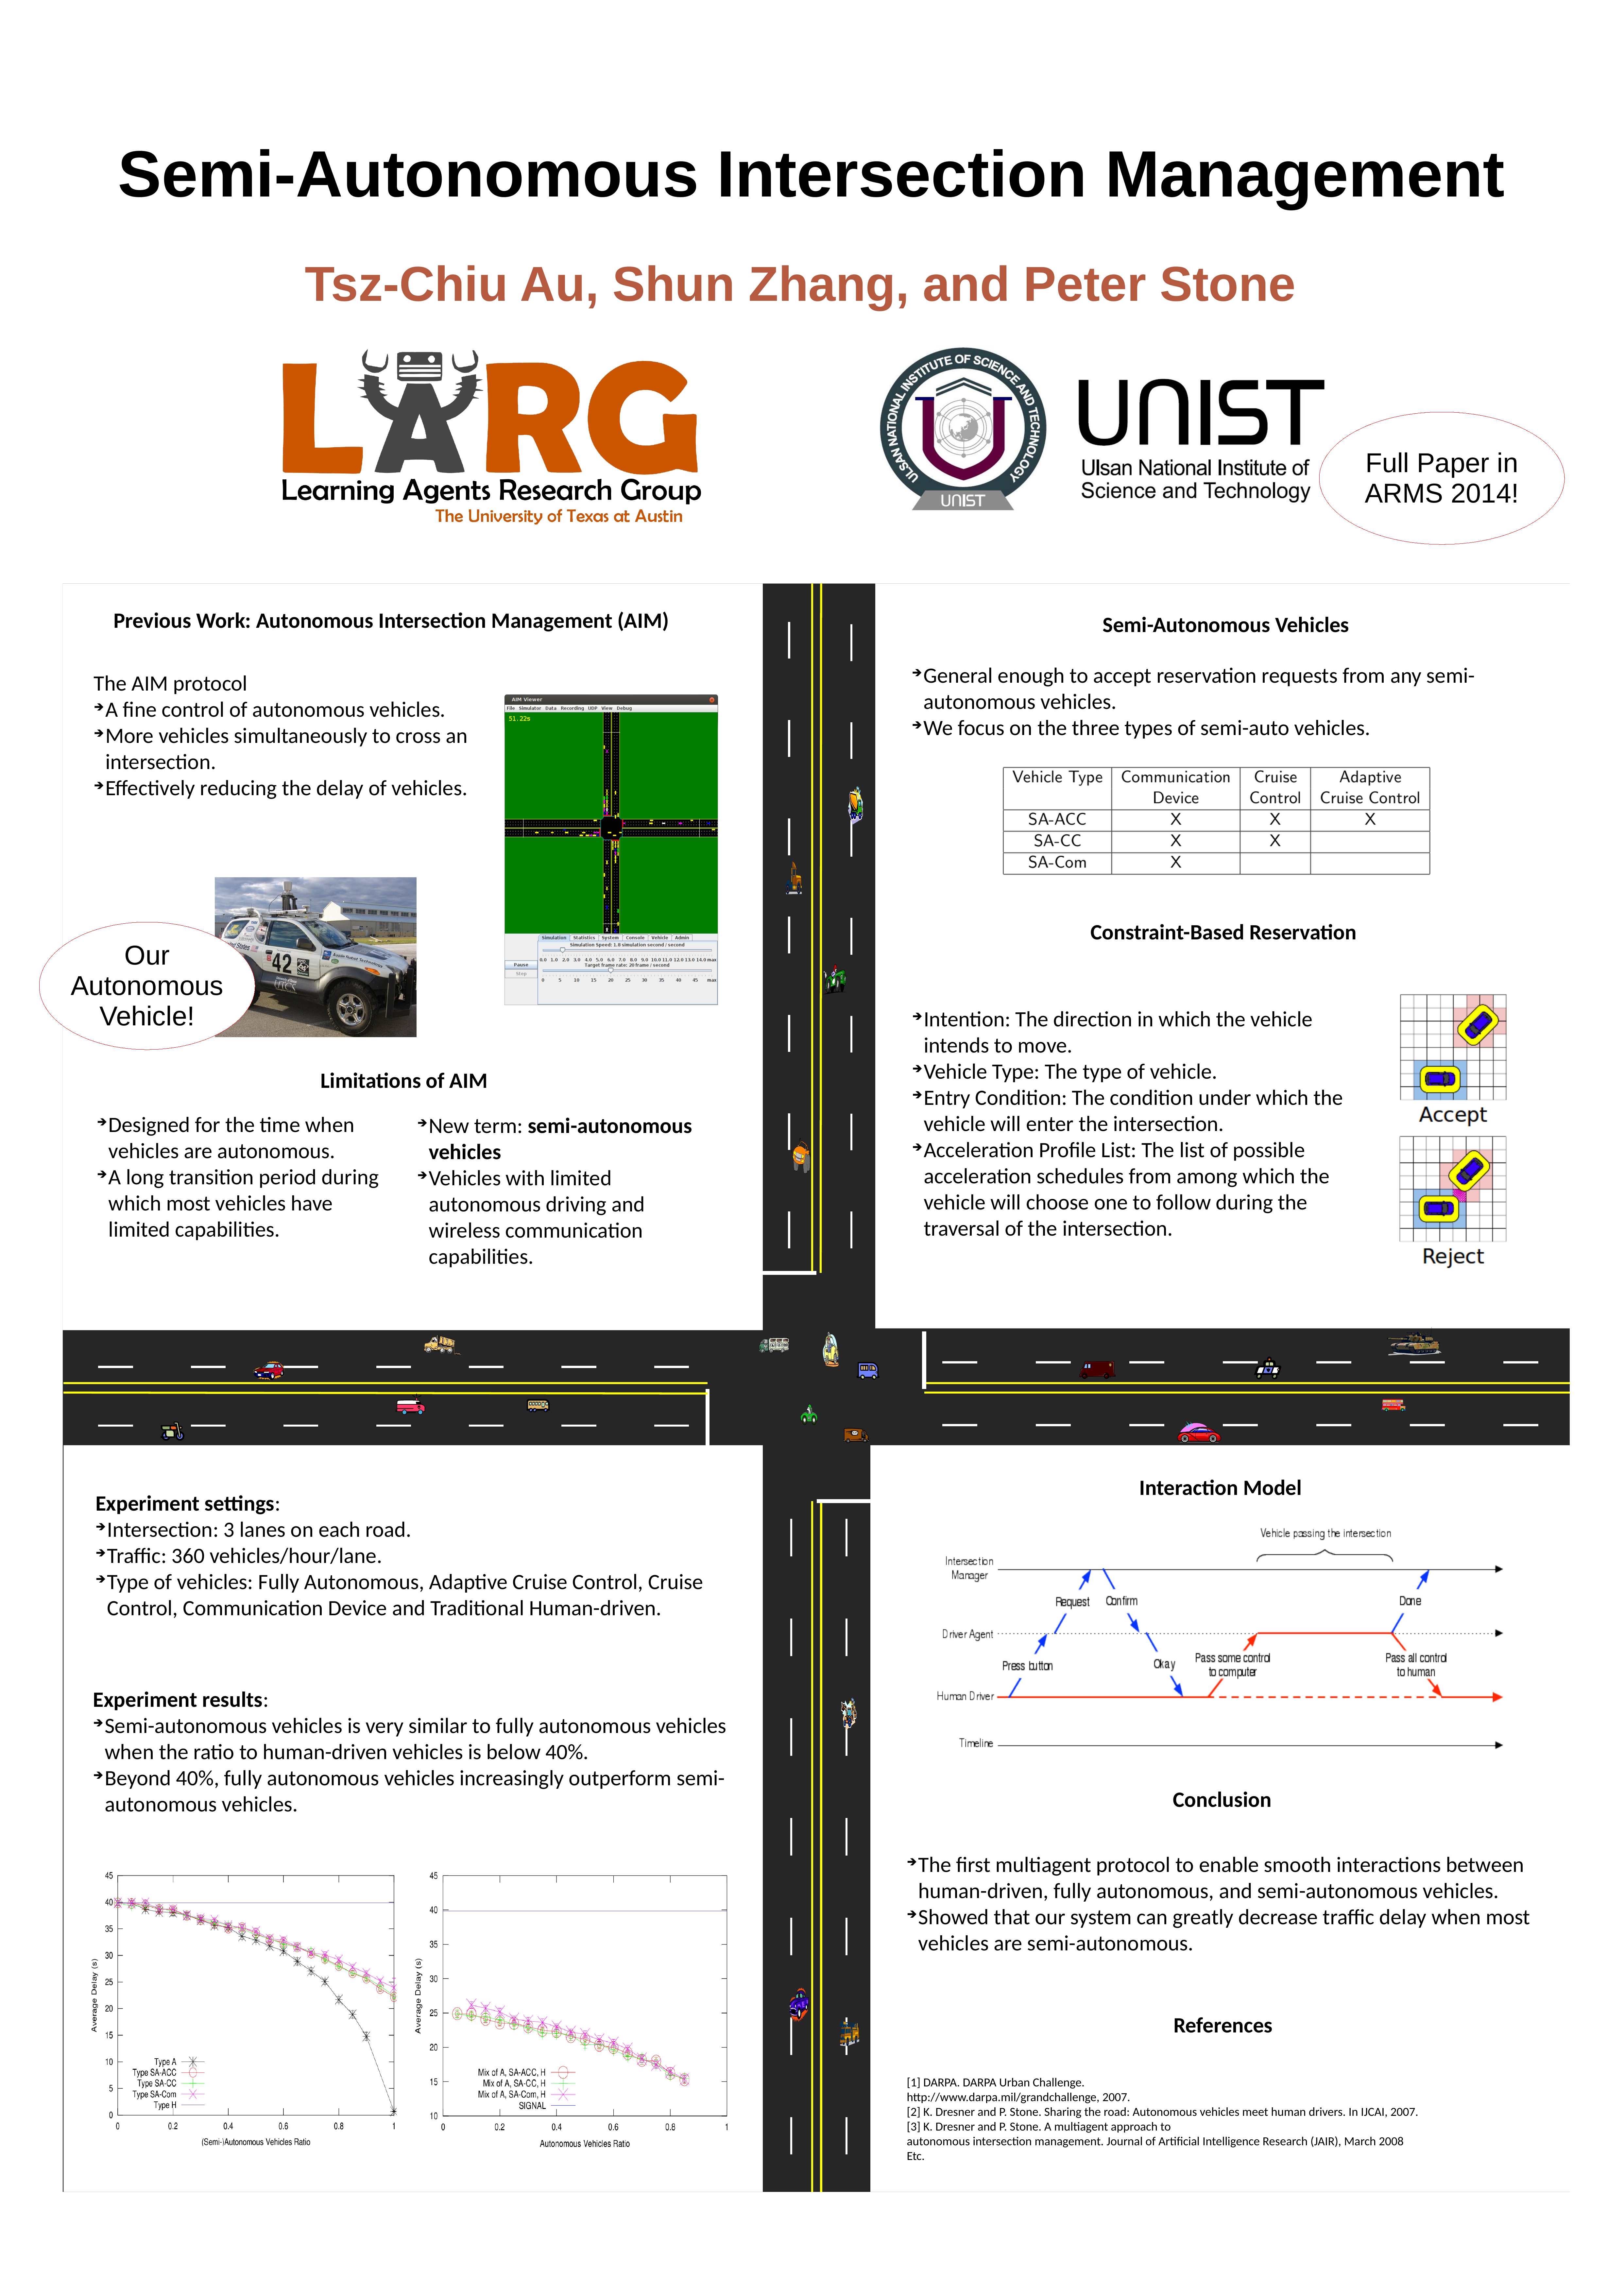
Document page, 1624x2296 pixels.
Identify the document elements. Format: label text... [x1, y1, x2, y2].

picture [1387, 1327, 1442, 1356]
picture [872, 346, 1332, 515]
text_box Full Paper in ARMS 2014! [1319, 412, 1565, 545]
picture [161, 1421, 184, 1441]
picture [1254, 1356, 1282, 1379]
picture [1381, 1399, 1406, 1413]
text_box Experiment settings: Intersection: 3 lanes on each road. Traffic: 360 vehicles/hour/lane. Type of vehicles: Fully Autonomous, Adaptive Cruise Control, Cruise Control, Communication Device and Traditional Human-driven. [91, 1451, 749, 1657]
picture [823, 963, 846, 995]
picture [526, 1399, 550, 1413]
text_box Conclusion [900, 1783, 1545, 1819]
picture [856, 1362, 880, 1380]
picture [933, 1520, 1517, 1756]
picture [1177, 1420, 1223, 1443]
picture [73, 1853, 763, 2151]
text_box General enough to accept reservation requests from any semi-autonomous vehicles. We focus on the three types of semi-auto vehicles. [907, 644, 1570, 757]
text_box Our Autonomous Vehicle! [39, 922, 255, 1050]
picture [1393, 985, 1516, 1274]
text_box Interaction Model [921, 1471, 1520, 1507]
text_box Intention: The direction in which the vehicle intends to move. Vehicle Type: The type of vehicle. Entry Condition: The condition under which the vehicle will enter the intersection. Acceleration Profile List: The list of possible acceleration schedules from among which the vehicle will choose one to follow during the traversal of the intersection. [907, 971, 1354, 1300]
text_box The AIM protocol A fine control of autonomous vehicles. More vehicles simultaneously to cross an intersection. Effectively reducing the delay of vehicles. [89, 666, 495, 832]
picture [789, 1987, 809, 2022]
picture [395, 1393, 426, 1415]
text_box Semi-Autonomous Vehicles [907, 608, 1545, 644]
text_box Previous Work: Autonomous Intersection Management (AIM) [95, 604, 688, 640]
picture [800, 1404, 818, 1425]
text_box Limitations of AIM [107, 1064, 701, 1100]
picture [423, 1335, 462, 1356]
picture [504, 694, 718, 1005]
picture [786, 858, 802, 894]
picture [758, 1337, 790, 1353]
picture [823, 1331, 839, 1367]
text_box Experiment results: Semi-autonomous vehicles is very similar to fully autonomous vehicles when the ratio to human-driven vehicles is below 40%. Beyond 40%, fully autonomous vehicles increasingly outperform semi-autonomous vehicles. [88, 1647, 746, 1854]
text_box [1] DARPA. DARPA Urban Challenge. http://www.darpa.mil/grandchallenge, 2007. [2] K. Dresner and P. Stone. Sharing the road: Autonomous vehicles meet human drivers. In IJCAI, 2007. [3] K. Dresner and P. Stone. A multiagent approach to autonomous intersection management. Journal of Artificial Intelligence Research (JAIR), March 2008 Etc. [902, 2089, 1540, 2177]
text_box Designed for the time when vehicles are autonomous. A long transition period during which most vehicles have limited capabilities. [92, 1108, 390, 1289]
text_box [62, 583, 1570, 2192]
picture [840, 2021, 859, 2046]
text_box References [912, 2008, 1535, 2045]
picture [843, 1428, 870, 1443]
text_box New term: semi-autonomous vehicles Vehicles with limited autonomous driving and wireless communication capabilities. [412, 1109, 710, 1290]
picture [215, 877, 417, 1037]
picture [282, 349, 701, 524]
text_box The first multiagent protocol to enable smooth interactions between human-driven, fully autonomous, and semi-autonomous vehicles. Showed that our system can greatly decrease traffic delay when most vehicles are semi-autonomous. [902, 1809, 1559, 1981]
text_box Semi-Autonomous Intersection Management [19, 59, 1605, 283]
picture [1079, 1361, 1116, 1379]
picture [848, 786, 863, 825]
picture [253, 1361, 285, 1383]
picture [1000, 764, 1432, 878]
text_box Tsz-Chiu Au, Shun Zhang, and Peter Stone [227, 256, 1389, 341]
picture [791, 1138, 811, 1174]
picture [841, 1697, 857, 1730]
text_box Constraint-Based Reservation [902, 915, 1545, 951]
